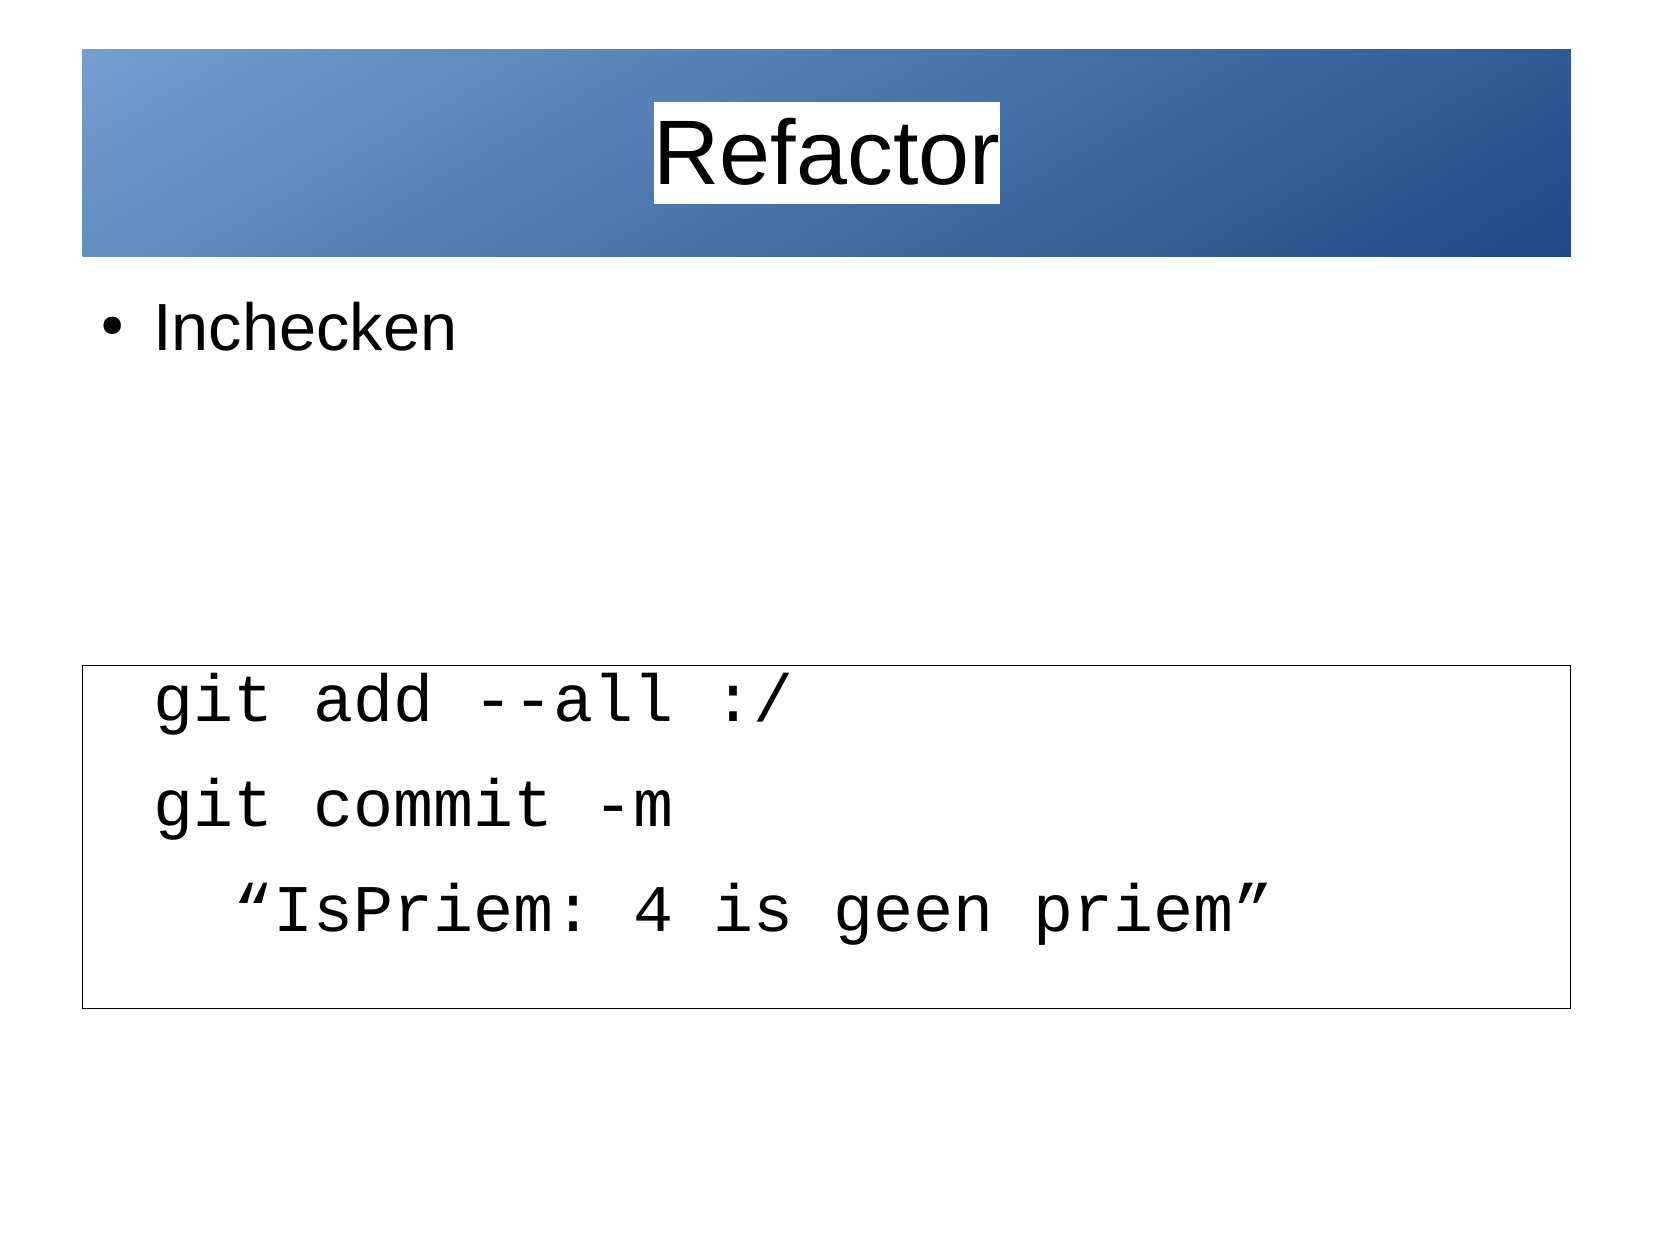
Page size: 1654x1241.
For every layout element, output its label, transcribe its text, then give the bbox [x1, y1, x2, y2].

title Refactor [82, 49, 1571, 257]
list git add --all :/ git commit -m “IsPriem: 4 is geen priem” [82, 665, 1571, 1009]
list Inchecken [82, 290, 1571, 634]
